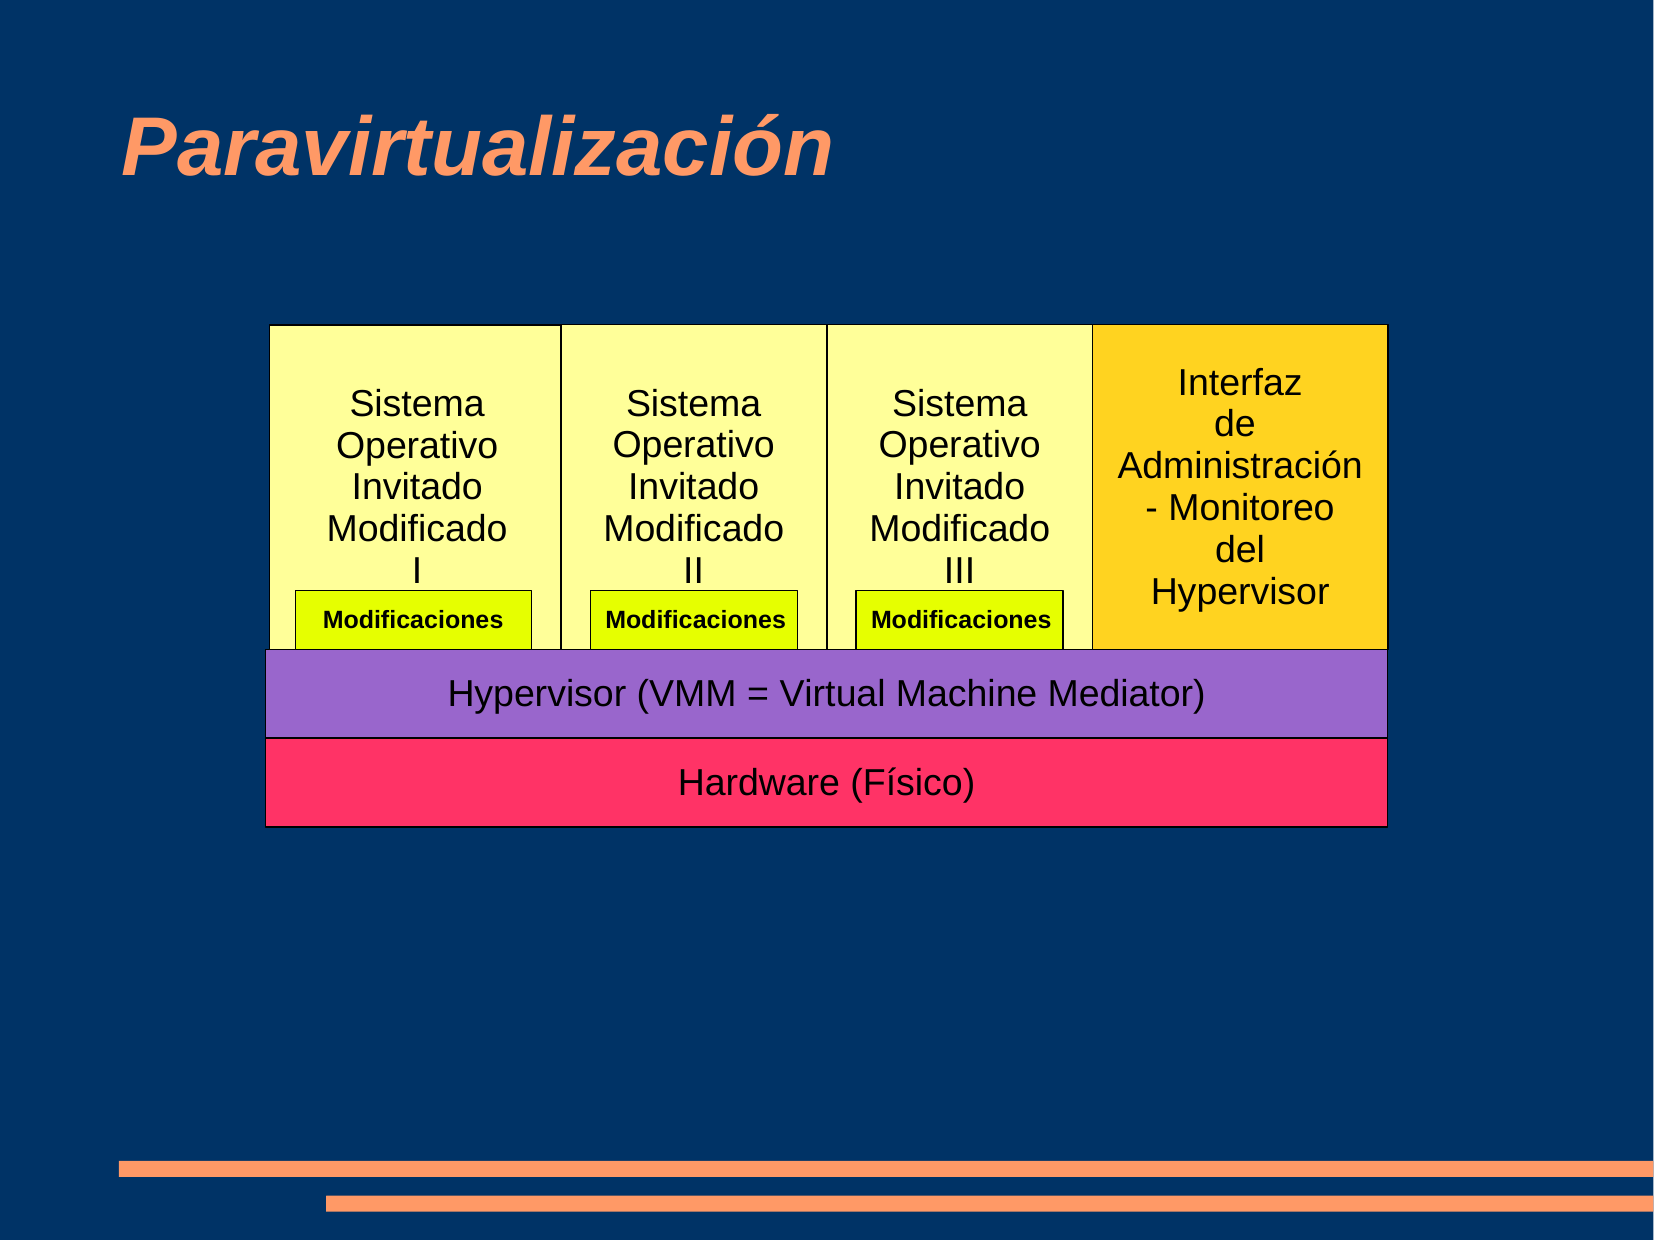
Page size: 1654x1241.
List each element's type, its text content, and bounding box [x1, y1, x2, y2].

text_box Sistema Operativo Invitado Modificado I [269, 324, 560, 650]
text_box Modificaciones [295, 590, 532, 650]
text_box Interfaz de Administración - Monitoreo del Hypervisor [1093, 324, 1388, 650]
text_box Hypervisor (VMM = Virtual Machine Mediator)‏ [265, 649, 1388, 738]
text_box Sistema Operativo Invitado Modificado III [826, 324, 1093, 650]
text_box Sistema Operativo Invitado Modificado II [560, 324, 826, 650]
text_box Hardware (Físico)‏ [265, 738, 1388, 827]
text_box Modificaciones [590, 590, 798, 650]
title Paravirtualización [121, 53, 1534, 246]
text_box Modificaciones [856, 590, 1063, 650]
